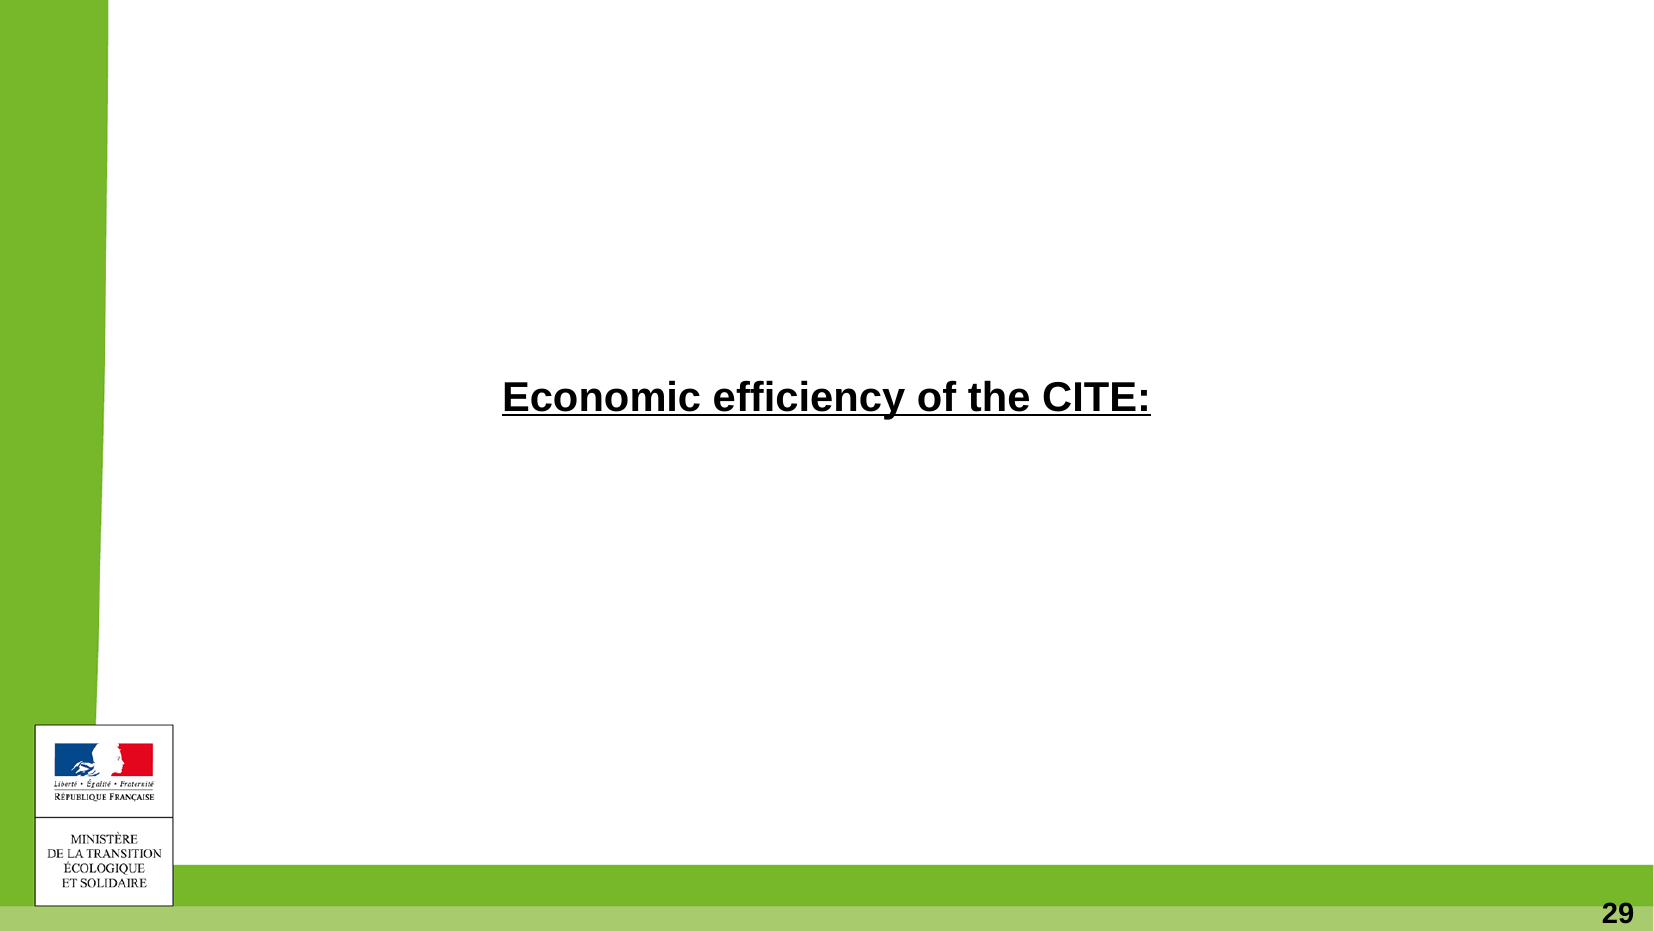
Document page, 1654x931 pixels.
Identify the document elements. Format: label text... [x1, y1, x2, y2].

picture [0, 0, 1654, 931]
subtitle Economic efficiency of the CITE: [82, 37, 1571, 758]
